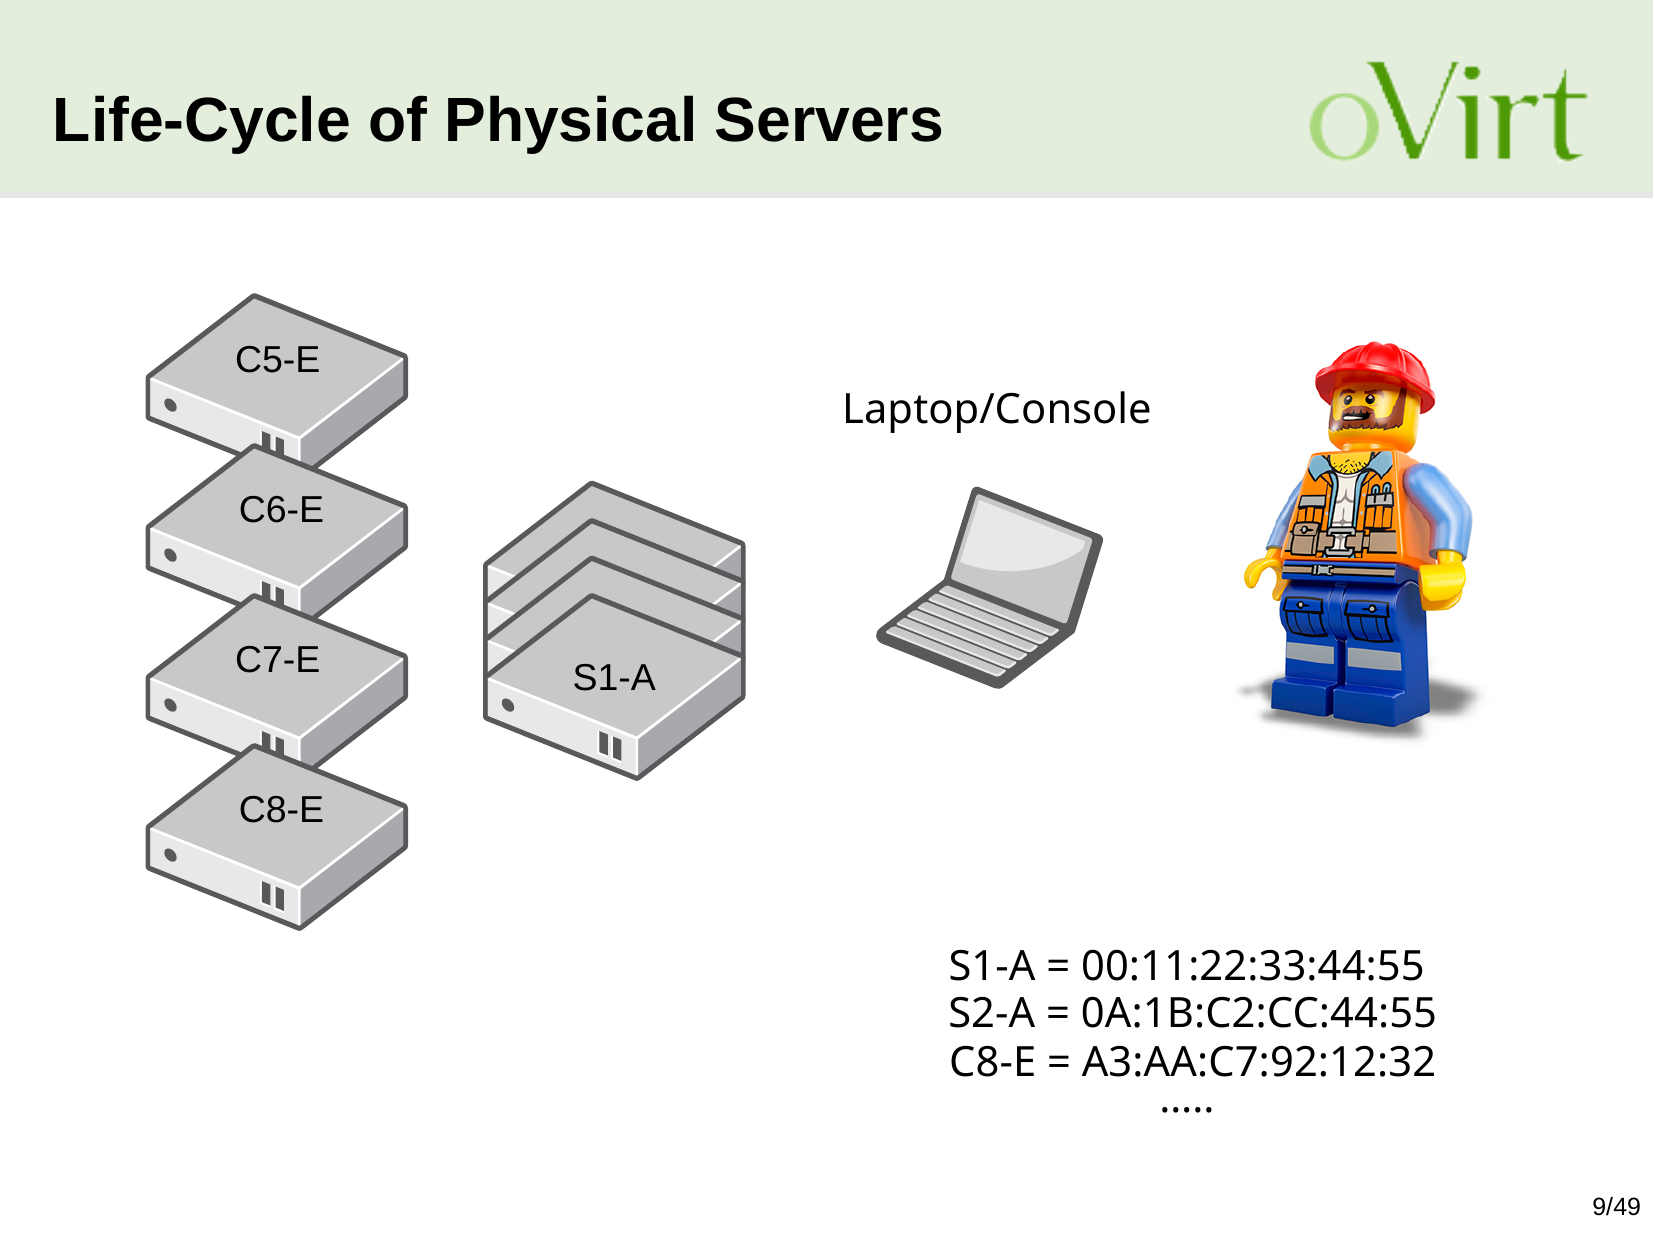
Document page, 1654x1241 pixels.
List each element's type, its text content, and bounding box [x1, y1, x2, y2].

text_box C6-E [224, 480, 340, 538]
text_box ….. [841, 1063, 1534, 1129]
picture [1195, 330, 1530, 754]
picture [145, 293, 409, 931]
text_box C5-E [220, 330, 336, 388]
title Life-Cycle of Physical Servers [52, 14, 1330, 154]
text_box C8-E = A3:AA:C7:92:12:32 [847, 1027, 1539, 1093]
text_box Laptop/Console [801, 374, 1193, 440]
text_box S1-A = 00:11:22:33:44:55 [841, 930, 1534, 997]
picture [1289, 36, 1613, 181]
picture [483, 480, 746, 781]
text_box C8-E [224, 780, 340, 838]
picture [876, 486, 1104, 689]
text_box S1-A [558, 649, 671, 707]
text_box C7-E [220, 630, 336, 688]
text_box S2-A = 0A:1B:C2:CC:44:55 [847, 977, 1539, 1027]
